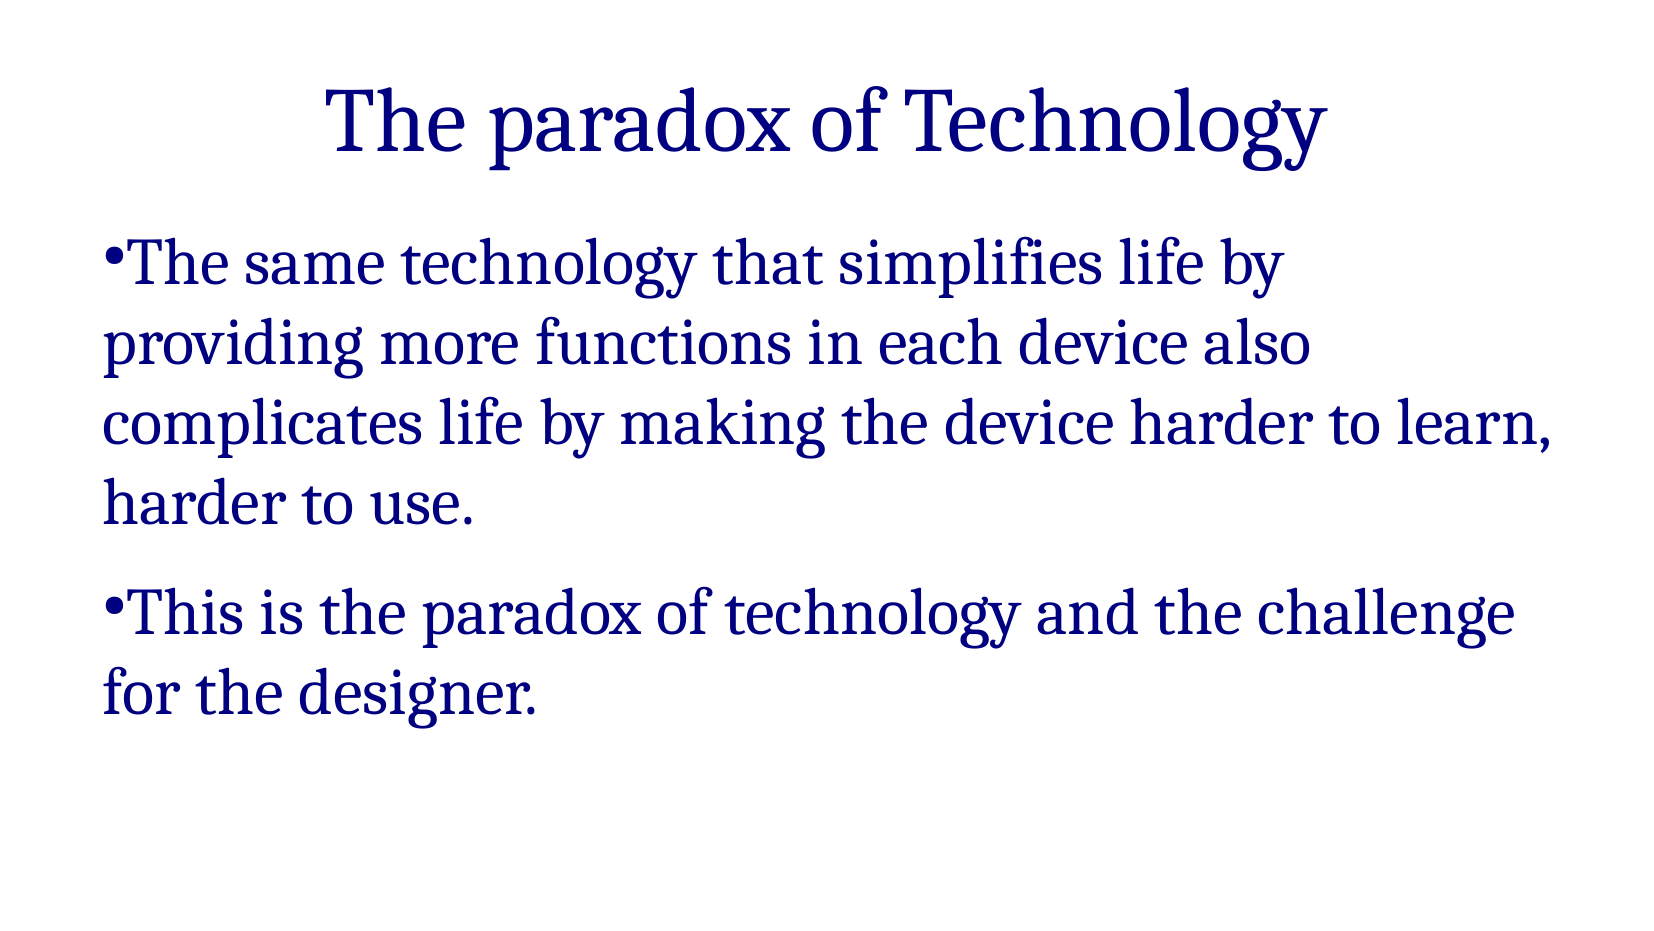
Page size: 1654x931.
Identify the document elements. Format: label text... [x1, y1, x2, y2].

title The paradox of Technology [82, 37, 1571, 193]
list The same technology that simplifies life by providing more functions in each device also complicates life by making the device harder to learn, harder to use. This is the paradox of technology and the challenge for the designer. [102, 217, 1560, 758]
